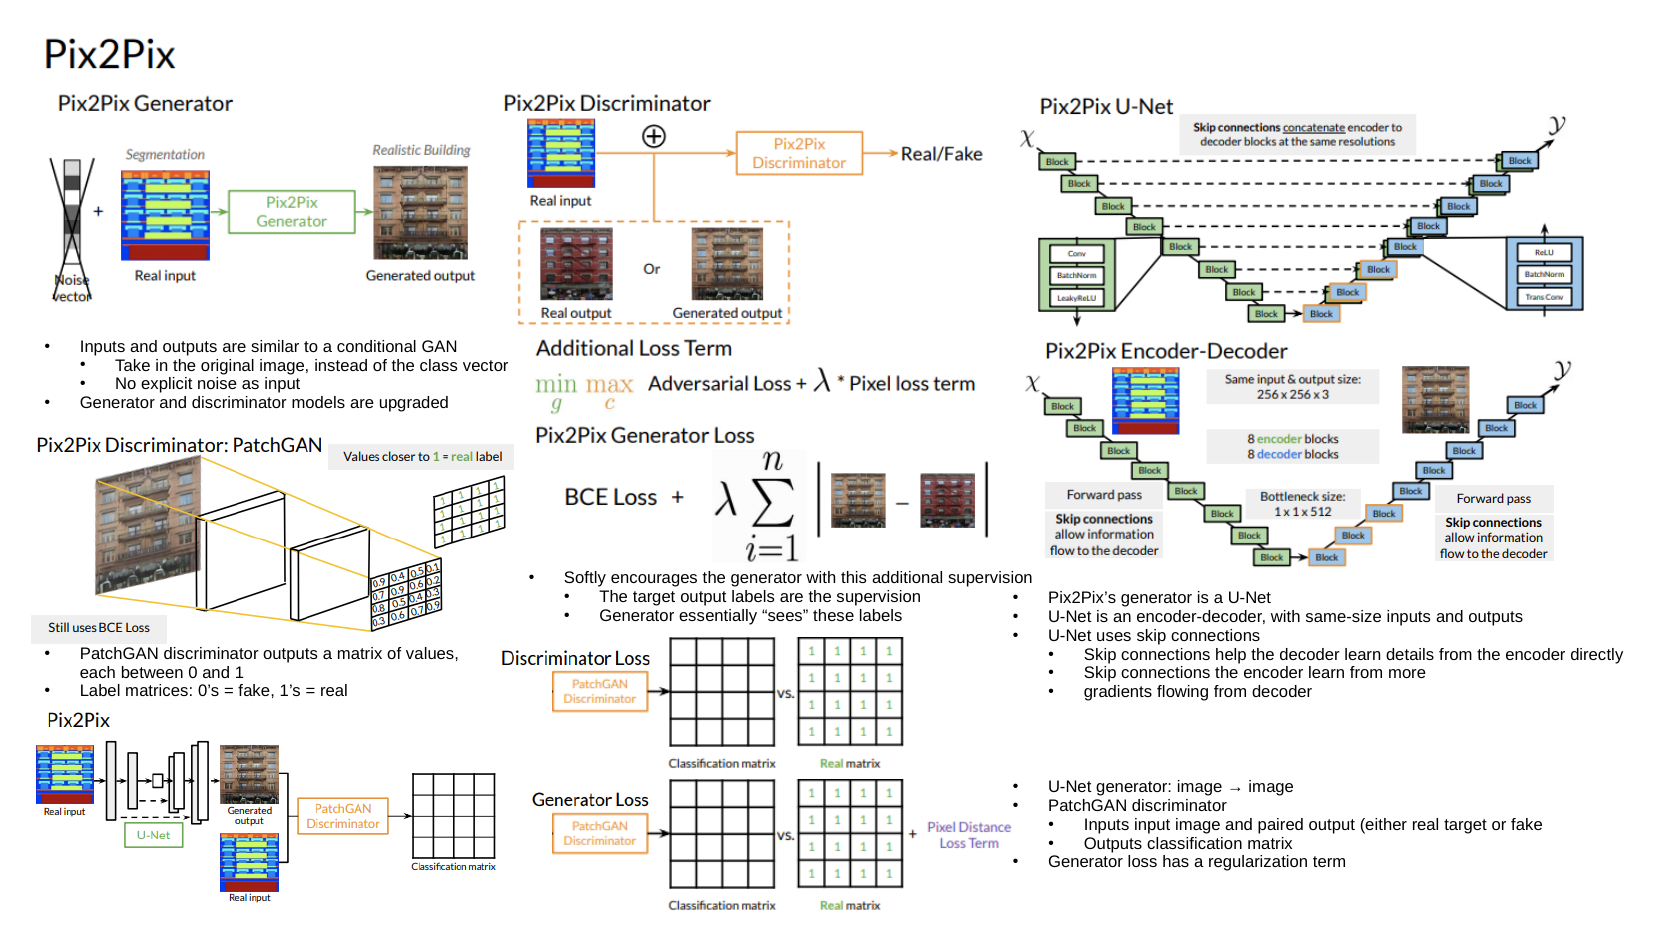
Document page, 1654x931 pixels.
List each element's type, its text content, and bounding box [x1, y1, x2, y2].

text_box Softly encourages the generator with this additional supervision The target output labels are the supervision Generator essentially “sees” these labels [513, 561, 1105, 650]
text_box U-Net generator: image → image PatchGAN discriminator Inputs input image and paired output (either real target or fake Outputs classification matrix Generator loss has a regularization term [998, 770, 1648, 879]
picture [1009, 88, 1601, 578]
text_box Pix2Pix’s generator is a U-Net U-Net is an encoder-decoder, with same-size inputs and outputs U-Net uses skip connections Skip connections help the decoder learn details from the encoder directly Skip connections the encoder learn from more gradients flowing from decoder [998, 581, 1648, 709]
picture [41, 90, 987, 330]
picture [29, 708, 502, 903]
text_box PatchGAN discriminator outputs a matrix of values, each between 0 and 1 Label matrices: 0’s = fake, 1’s = real [29, 636, 552, 746]
picture [501, 637, 998, 922]
picture [41, 29, 178, 78]
text_box Inputs and outputs are similar to a conditional GAN Take in the original image, instead of the class vector No explicit noise as input Generator and discriminator models are upgraded [29, 329, 621, 420]
picture [525, 336, 999, 561]
picture [29, 433, 514, 636]
